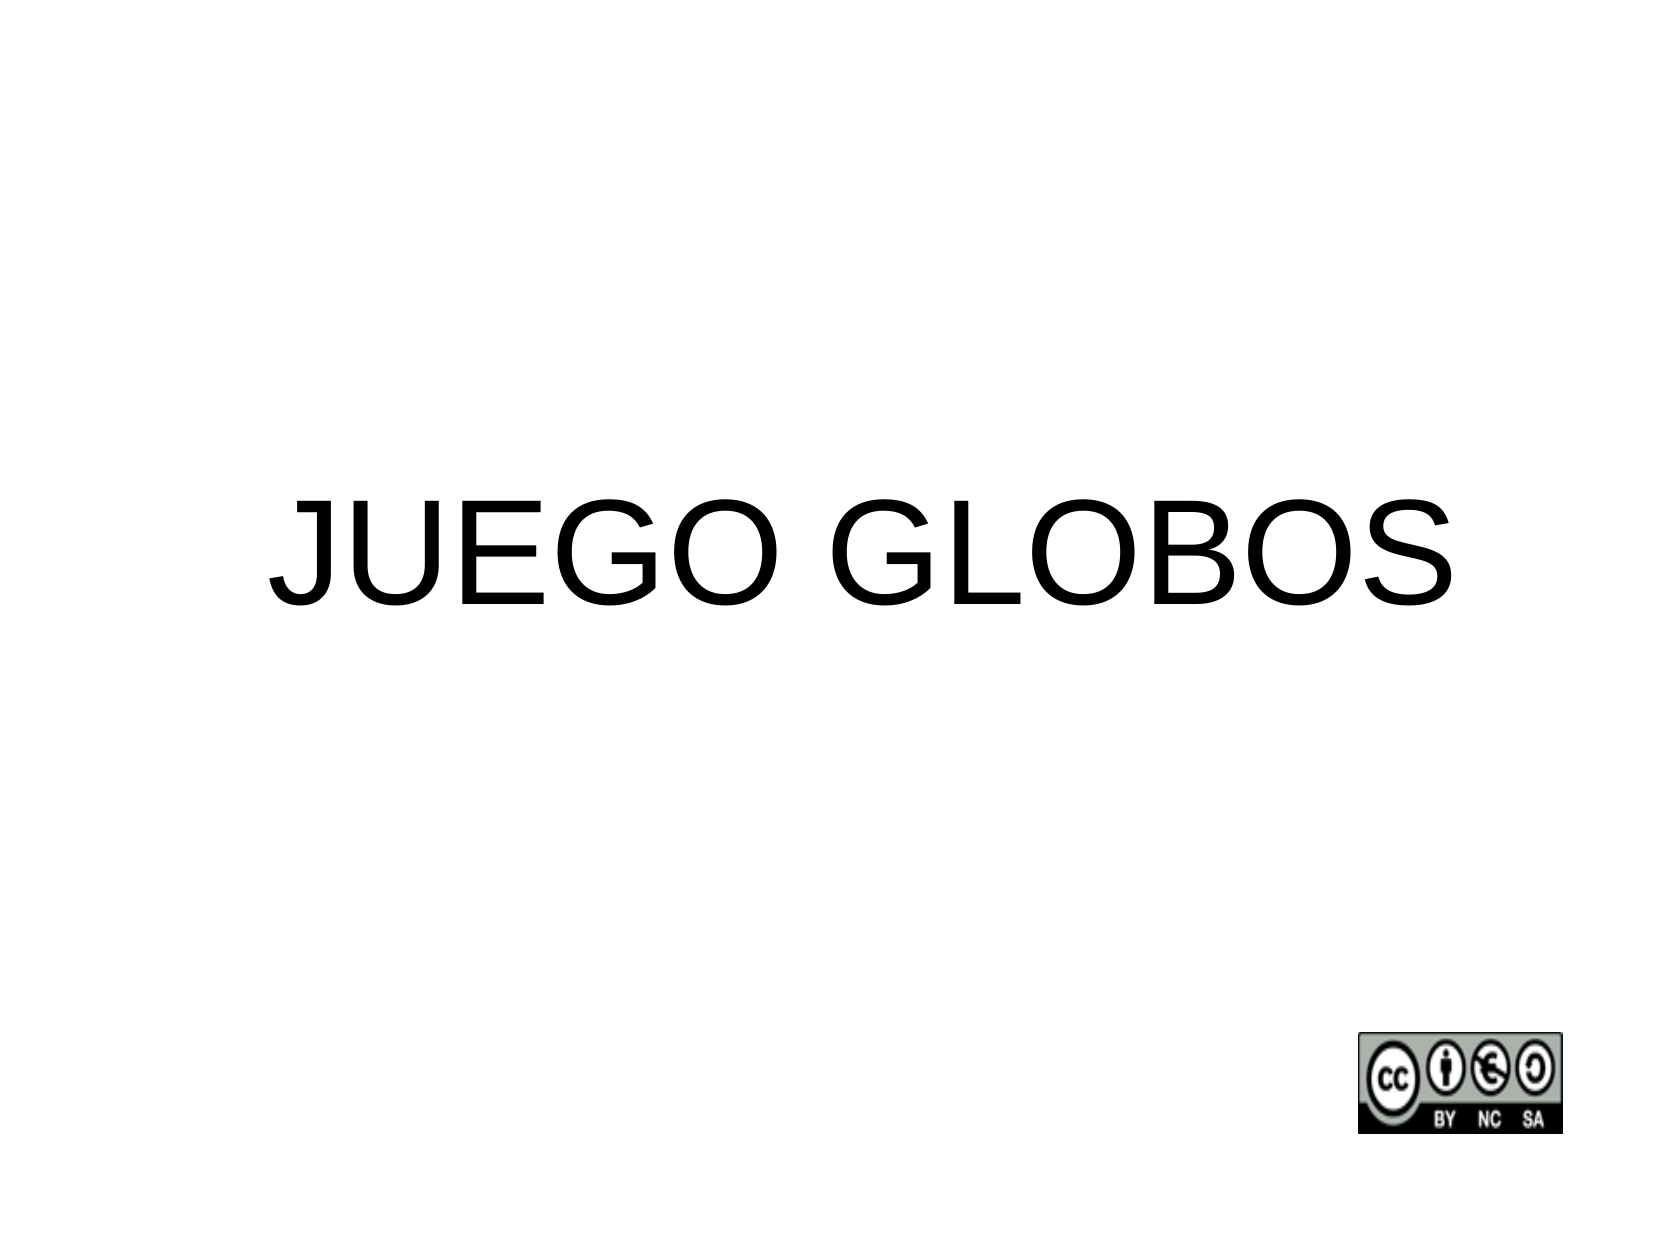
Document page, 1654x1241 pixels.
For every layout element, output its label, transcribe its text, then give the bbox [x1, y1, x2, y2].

picture [1358, 1032, 1563, 1134]
title JUEGO GLOBOS [82, 448, 1571, 656]
